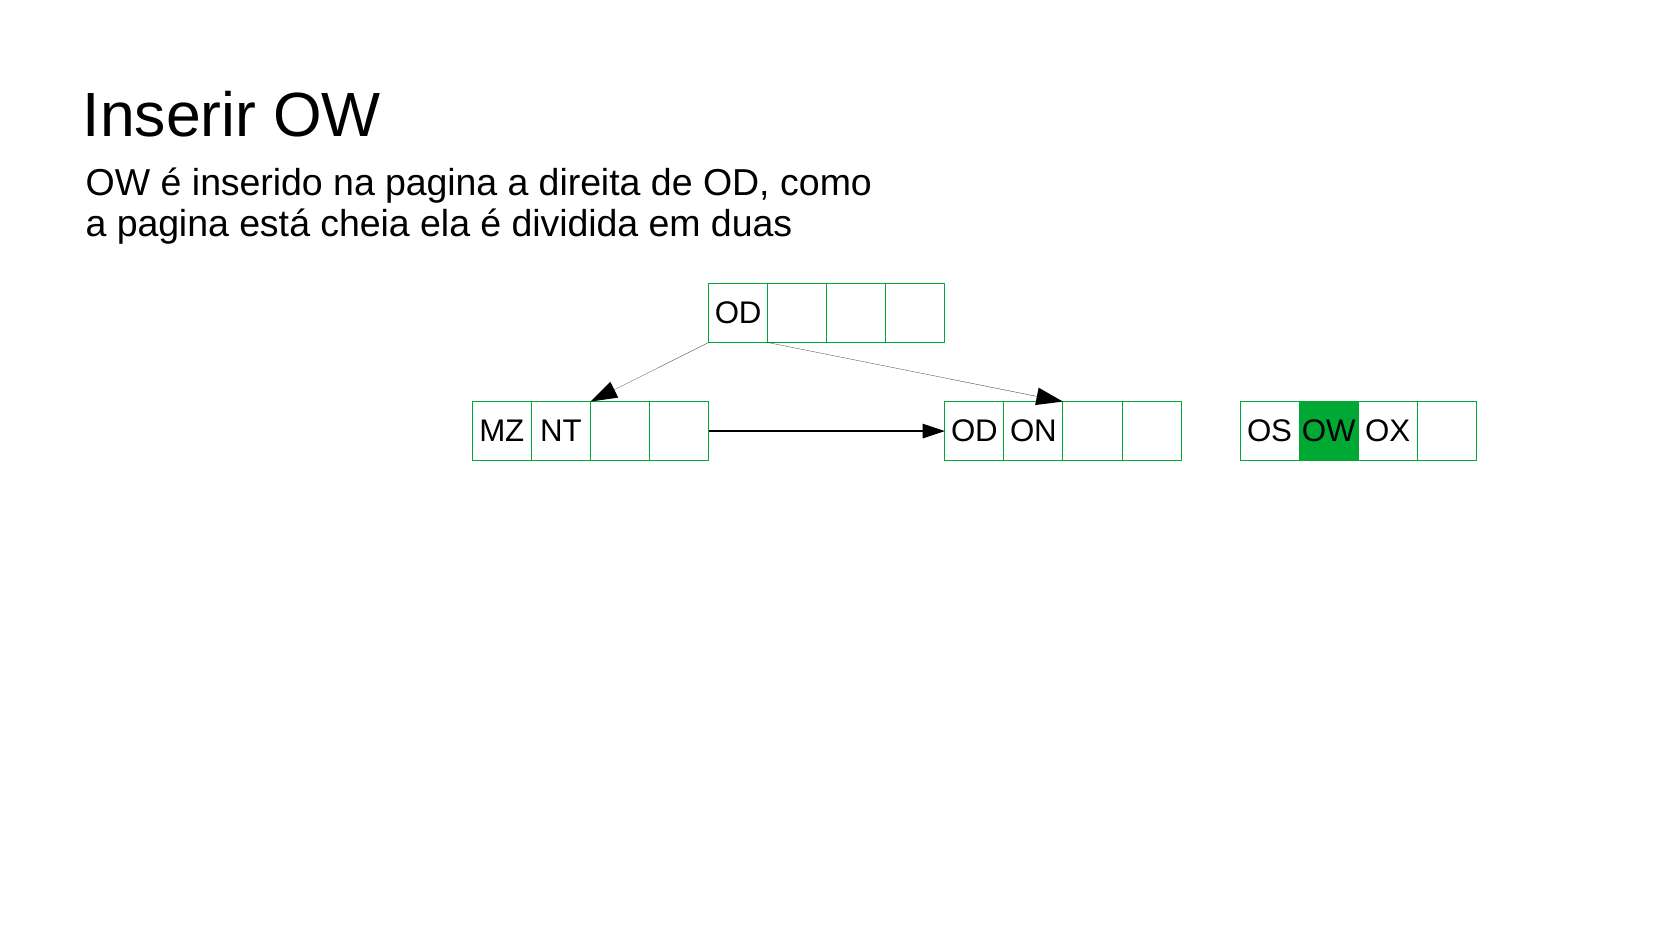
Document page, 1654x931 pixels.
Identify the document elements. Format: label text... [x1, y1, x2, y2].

text_box MZ [472, 401, 531, 461]
text_box [1062, 401, 1182, 461]
text_box NT [531, 401, 590, 461]
text_box OX [1358, 401, 1417, 461]
text_box OW é inserido na pagina a direita de OD, como a pagina está cheia ela é dividida em duas [70, 153, 898, 379]
text_box OD [944, 401, 1003, 461]
text_box OW [1299, 401, 1358, 461]
title Inserir OW [82, 37, 1571, 193]
text_box OS [1240, 401, 1299, 461]
text_box [898, 283, 945, 343]
text_box [1417, 401, 1477, 461]
text_box [590, 401, 709, 461]
text_box ON [1003, 401, 1062, 461]
